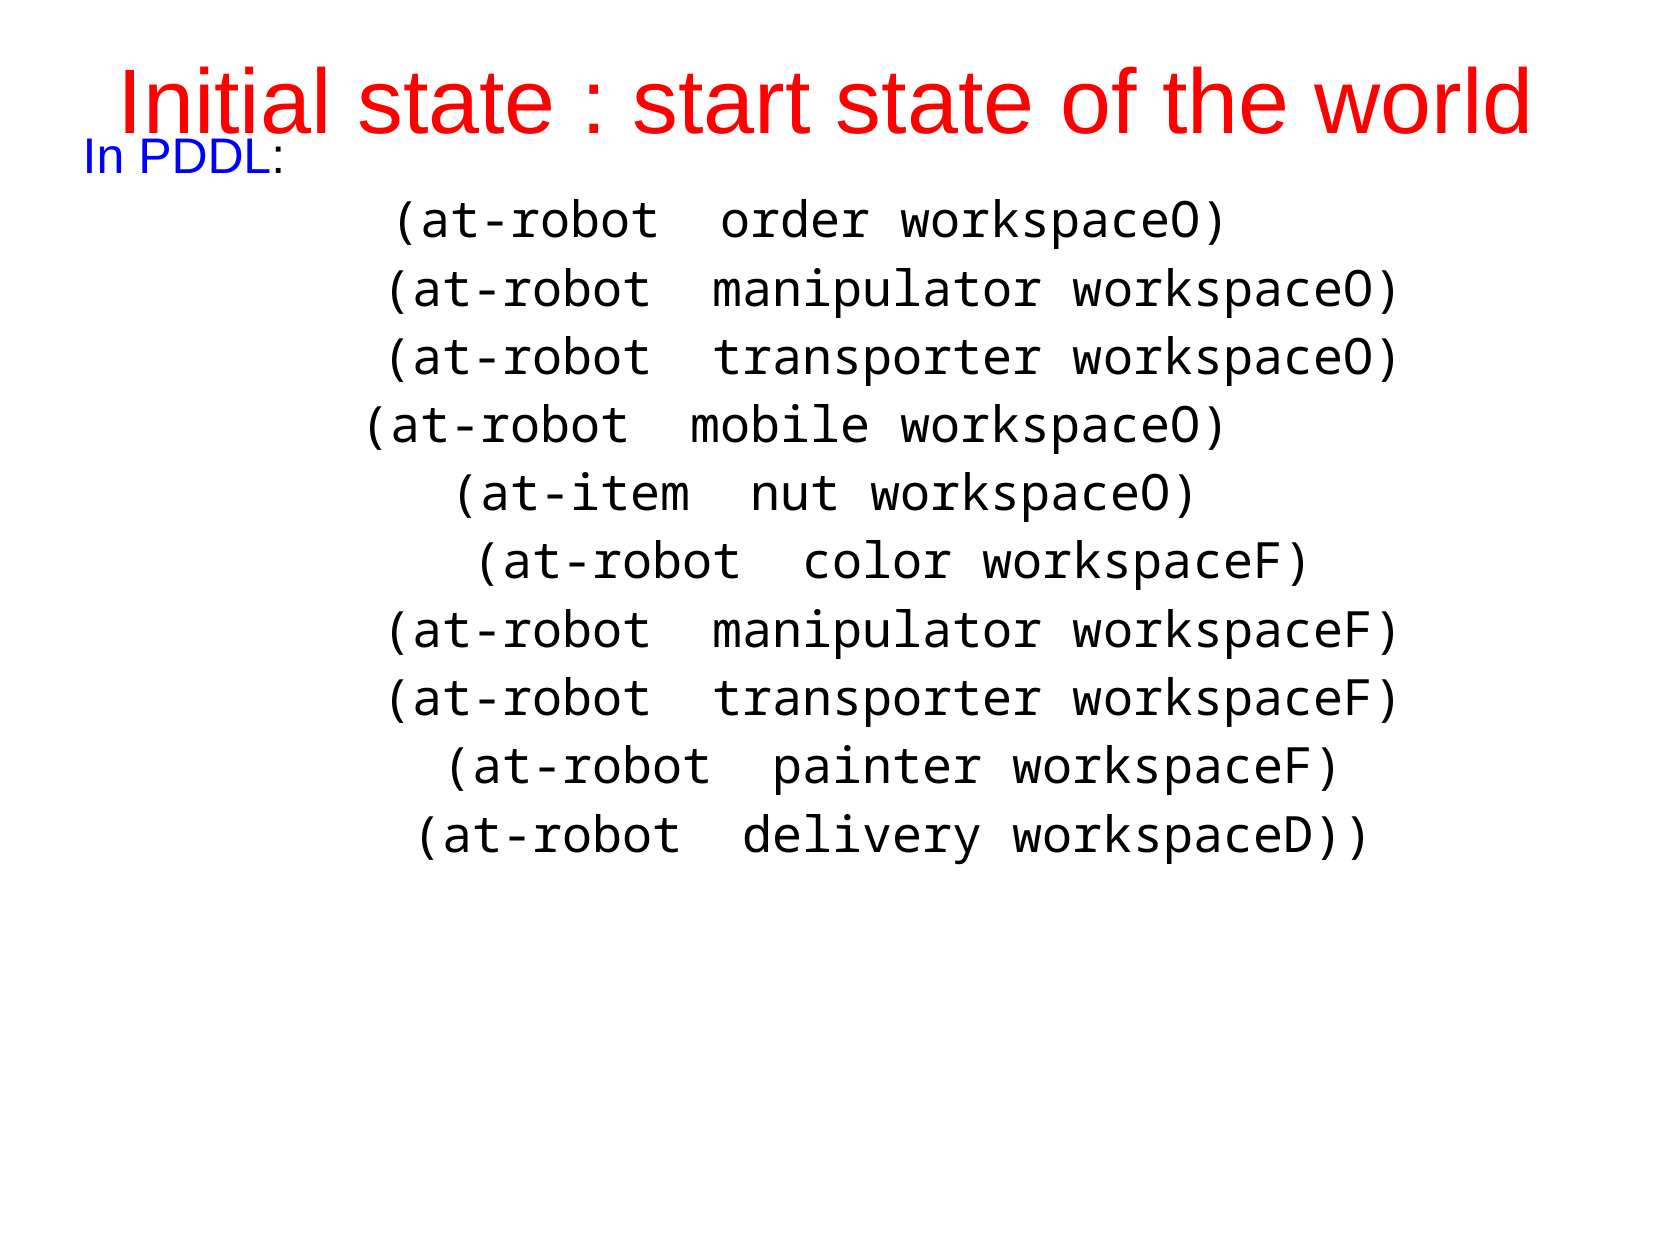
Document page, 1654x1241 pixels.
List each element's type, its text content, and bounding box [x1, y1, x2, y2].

subtitle In PDDL: (at-robot order workspaceO) (at-robot manipulator workspaceO) (at-robot transporter workspaceO) (at-robot mobile workspaceO) (at-item nut workspaceO) (at-robot color workspaceF) (at-robot manipulator workspaceF) (at-robot transporter workspaceF) (at-robot painter workspaceF) (at-robot delivery workspaceD)) [82, 188, 1538, 999]
title Initial state : start state of the world [82, 49, 1571, 257]
